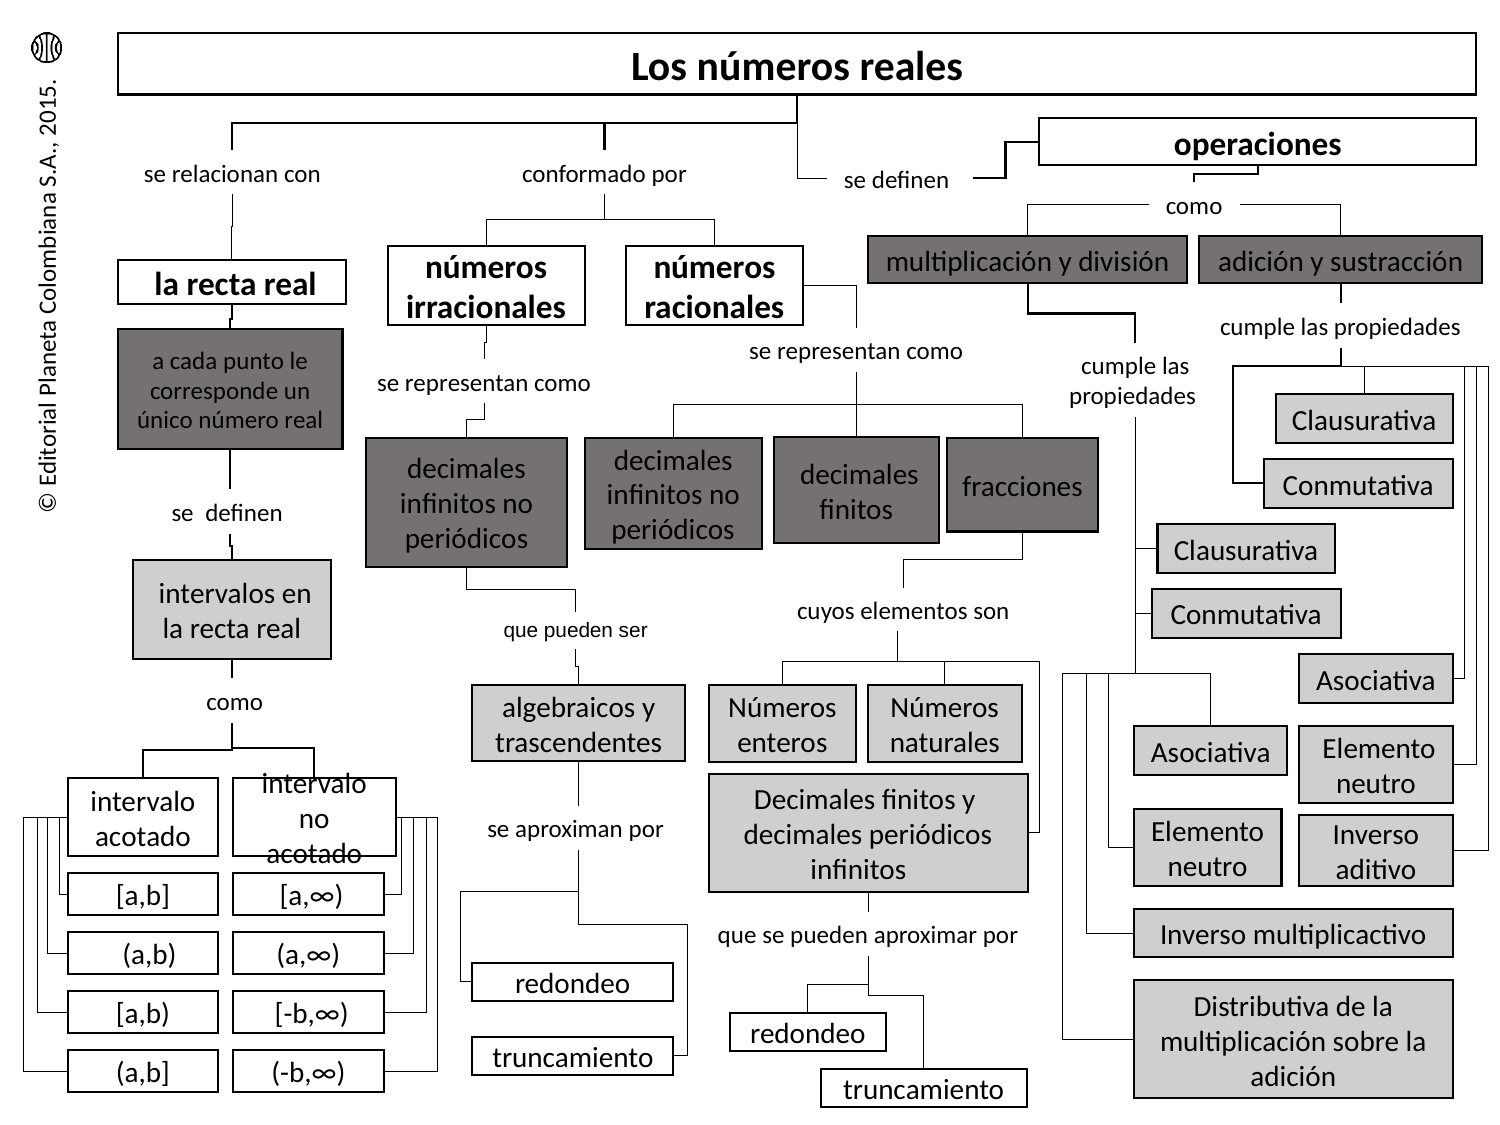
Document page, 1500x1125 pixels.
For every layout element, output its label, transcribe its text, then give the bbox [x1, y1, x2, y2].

picture [31, 32, 62, 63]
text_box Clausurativa [1275, 394, 1453, 443]
text_box números irracionales [387, 246, 585, 325]
text_box conformado por [490, 150, 719, 195]
text_box Los números reales [118, 33, 1477, 95]
text_box que se pueden aproximar por [696, 911, 1040, 957]
text_box intervalo no acotado [233, 778, 396, 857]
text_box multiplicación y división [868, 236, 1188, 284]
text_box [a,b) [67, 990, 219, 1034]
text_box Números enteros [708, 685, 857, 762]
text_box (a,b] [67, 1049, 219, 1093]
text_box Elemento neutro [1299, 726, 1453, 804]
text_box cuyos elementos son [779, 587, 1028, 632]
text_box ya que [343, 329, 347, 380]
text_box se aproximan por [472, 805, 686, 851]
text_box cumple las propiedades [1051, 342, 1220, 418]
text_box cumple las propiedades [1204, 303, 1477, 349]
text_box intervalos en la recta real [132, 559, 332, 659]
text_box (a,b) [67, 931, 219, 975]
text_box [a,b] [67, 872, 219, 916]
text_box números racionales [625, 246, 804, 325]
text_box decimales infinitos no periódicos [366, 437, 567, 567]
text_box que pueden ser [472, 611, 680, 650]
text_box Decimales finitos y decimales periódicos infinitos [708, 773, 1028, 892]
text_box como [117, 677, 347, 723]
text_box Distributiva de la multiplicación sobre la adición [1133, 980, 1453, 1099]
text_box [-b,∞) [233, 990, 384, 1034]
text_box Elemento neutro [1133, 809, 1282, 886]
text_box decimales finitos [773, 437, 939, 544]
text_box a cada punto le corresponde un único número real [118, 329, 343, 449]
text_box truncamiento [820, 1068, 1027, 1108]
text_box operaciones [1039, 118, 1477, 166]
text_box se representan como [360, 358, 609, 404]
text_box adición y sustracción [1198, 236, 1483, 284]
text_box intervalo acotado [67, 778, 219, 857]
text_box Inverso aditivo [1299, 814, 1453, 886]
text_box Inverso multiplicactivo [1133, 909, 1453, 957]
text_box como [1148, 182, 1241, 227]
text_box (a,∞) [233, 931, 384, 975]
text_box truncamiento [472, 1036, 674, 1075]
text_box Asociativa [1133, 726, 1288, 776]
text_box [a,∞) [233, 872, 384, 916]
text_box se definen [826, 156, 973, 201]
text_box Clausurativa [1157, 523, 1335, 573]
text_box se representan como [732, 327, 981, 373]
text_box Asociativa [1299, 653, 1453, 703]
text_box redondeo [472, 962, 674, 1001]
text_box se definen [118, 489, 343, 534]
text_box (-b,∞) [233, 1049, 384, 1093]
text_box algebraicos y trascendentes [472, 685, 686, 761]
text_box decimales infinitos no periódicos [584, 437, 762, 550]
text_box fracciones [947, 437, 1099, 532]
text_box Conmutativa [1151, 588, 1341, 638]
text_box se relacionan con [118, 150, 347, 195]
text_box la recta real [117, 259, 347, 305]
text_box Números naturales [868, 685, 1022, 762]
text_box redondeo [729, 1012, 886, 1052]
text_box Conmutativa [1263, 458, 1453, 508]
